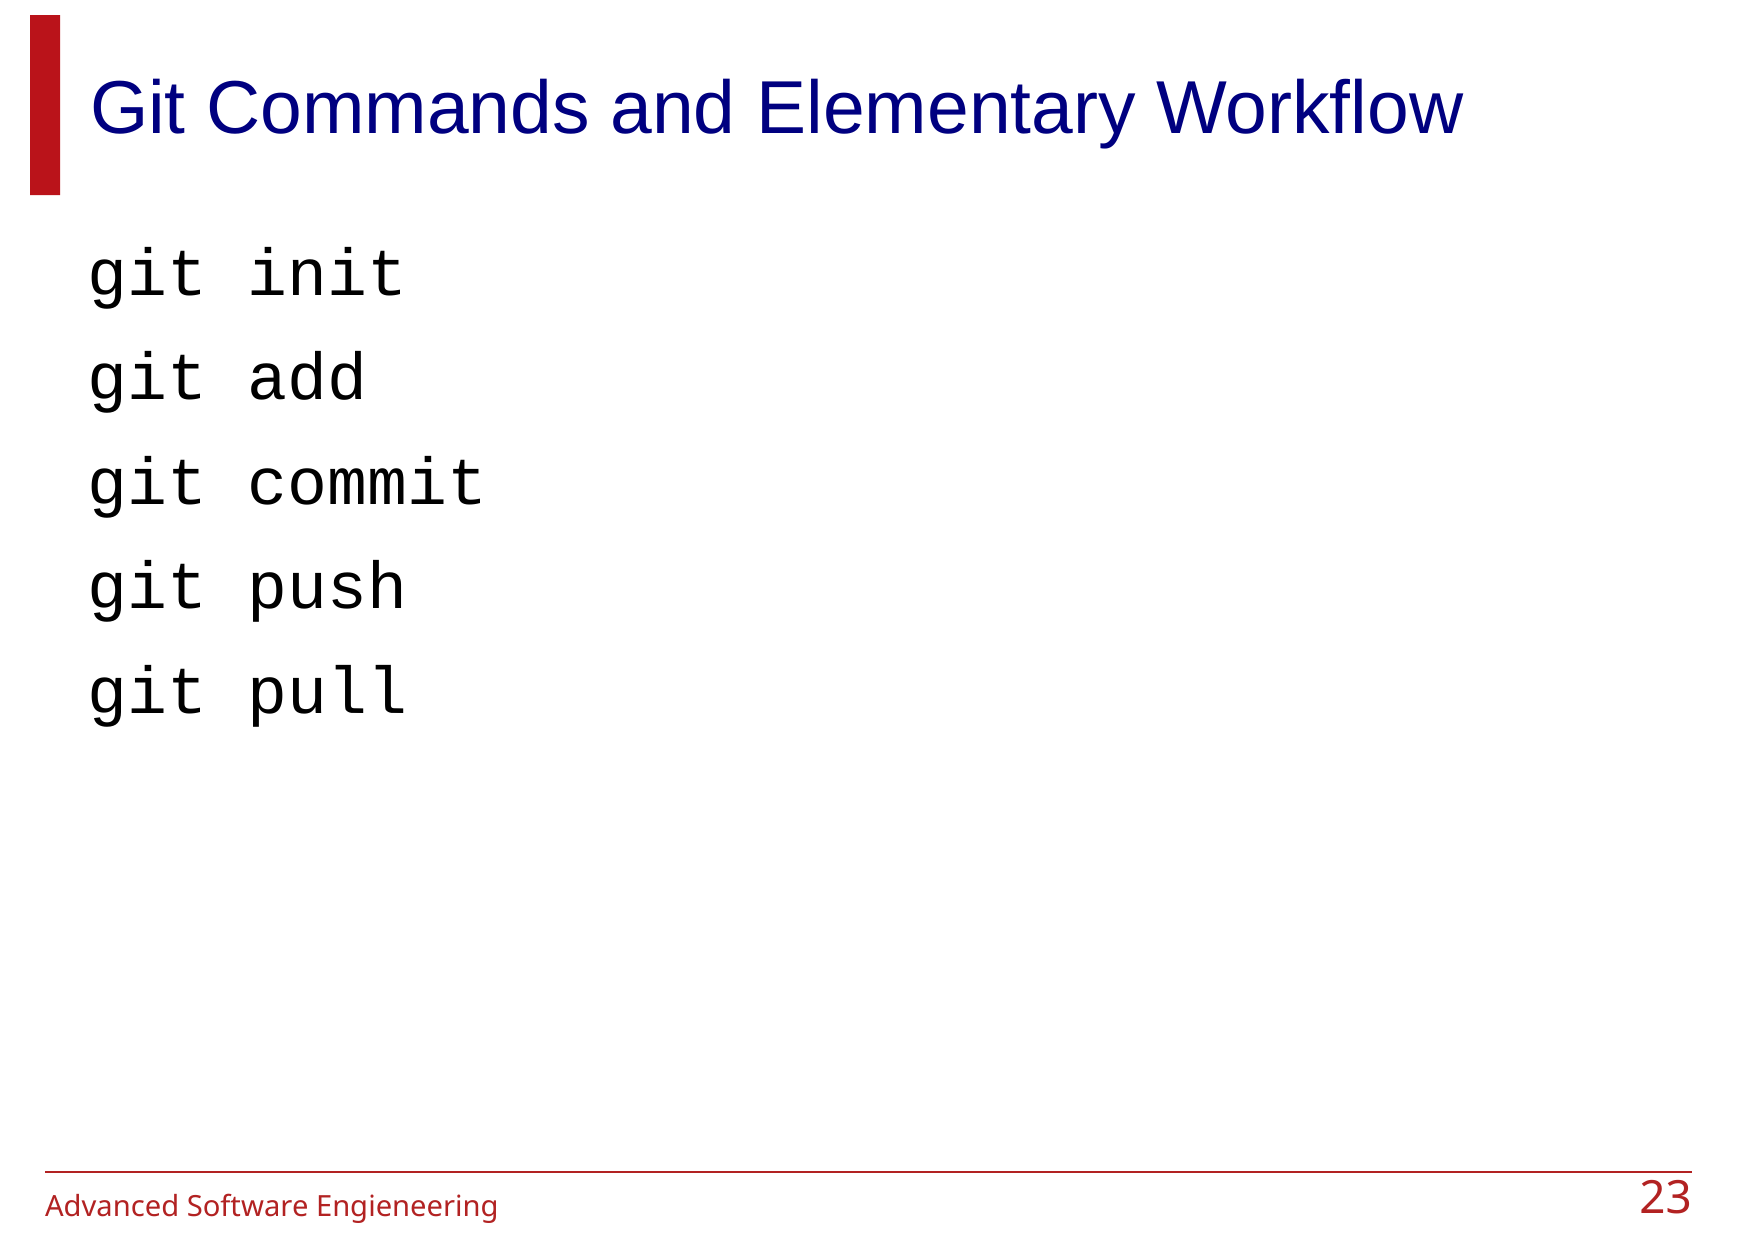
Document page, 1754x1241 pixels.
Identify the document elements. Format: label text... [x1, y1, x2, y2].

list git init git add git commit git push git pull [87, 240, 1696, 1081]
title Git Commands and Elementary Workflow [90, 19, 1726, 196]
